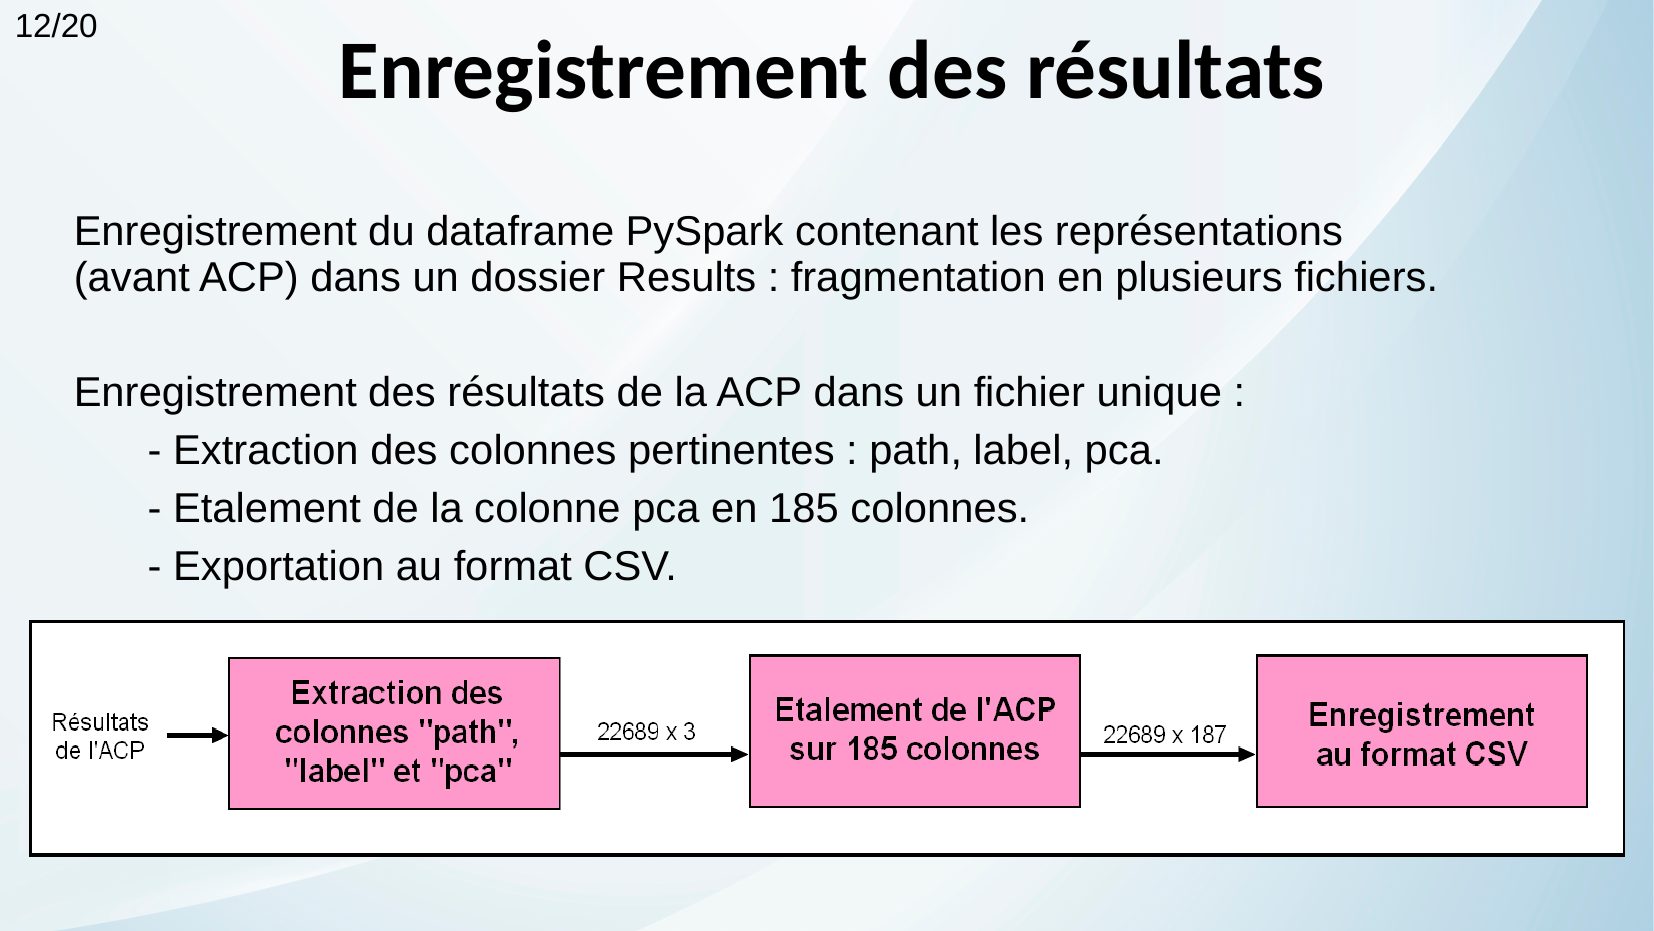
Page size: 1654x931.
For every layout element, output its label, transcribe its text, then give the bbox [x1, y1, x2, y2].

picture [0, 0, 1654, 931]
text_box Enregistrement des résultats de la ACP dans un fichier unique : - Extraction des colonnes pertinentes : path, label, pca. - Etalement de la colonne pca en 185 colonnes. - Exportation au format CSV. [59, 360, 1418, 598]
title Enregistrement des résultats [88, 0, 1577, 156]
text_box 12/20 [0, 0, 88, 60]
text_box Enregistrement du dataframe PySpark contenant les représentations (avant ACP) dans un dossier Results : fragmentation en plusieurs fichiers. [59, 200, 1477, 355]
